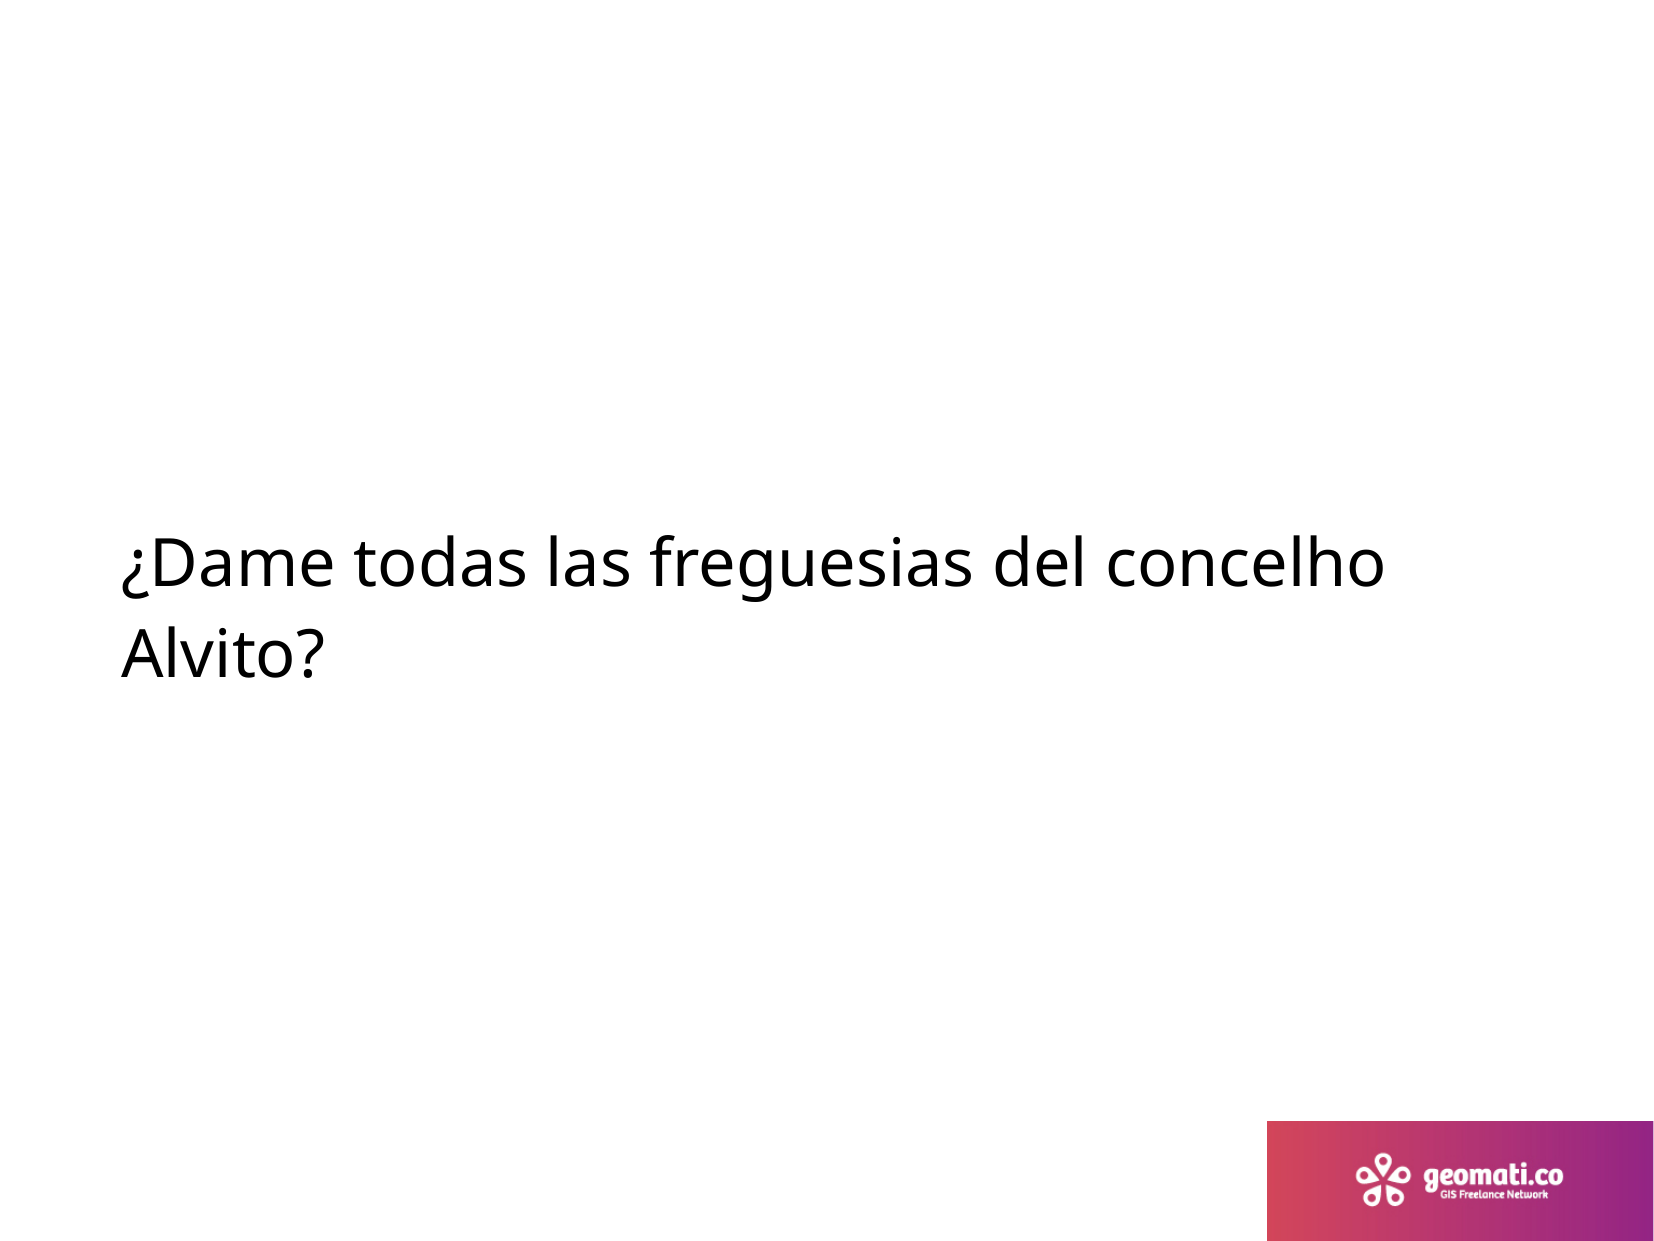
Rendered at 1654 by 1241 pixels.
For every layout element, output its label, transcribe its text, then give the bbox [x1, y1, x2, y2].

picture [1267, 1121, 1654, 1241]
text_box ¿Dame todas las freguesias del concelho Alvito? [106, 507, 1571, 638]
